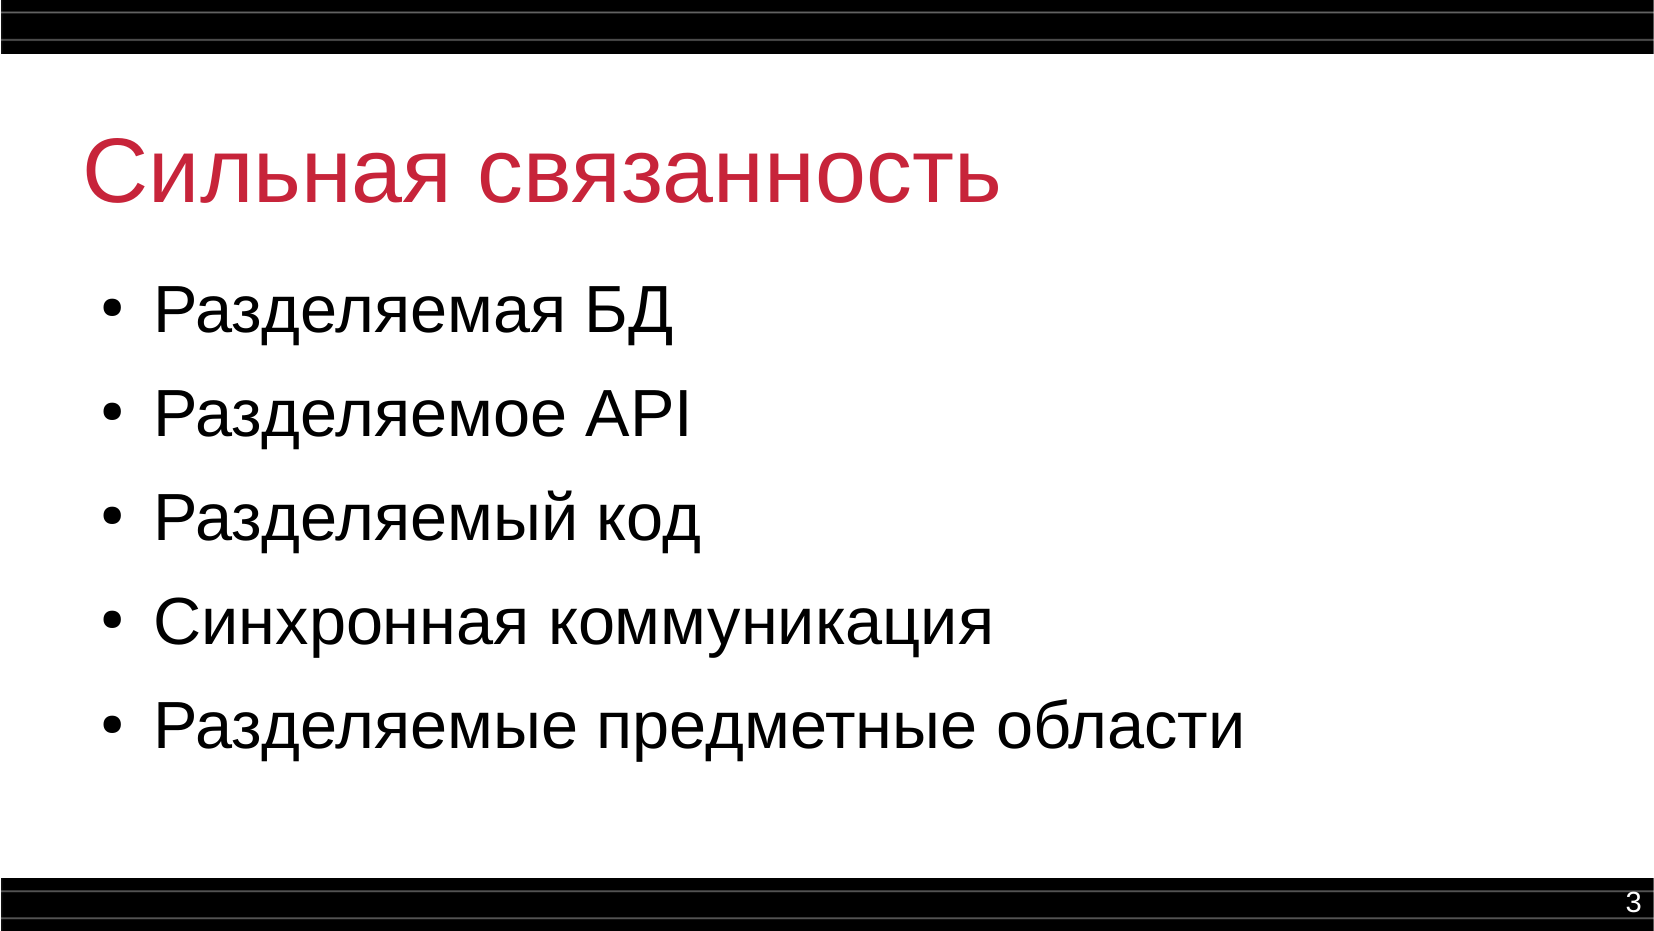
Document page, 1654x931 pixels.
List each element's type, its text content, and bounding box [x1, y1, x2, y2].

picture [1, 0, 1654, 54]
list Разделяемая БД Разделяемое API Разделяемый код Синхронная коммуникация Разделяемые предметные области [82, 271, 1571, 851]
title Сильная связанность [82, 92, 1571, 249]
picture [1, 878, 1654, 931]
